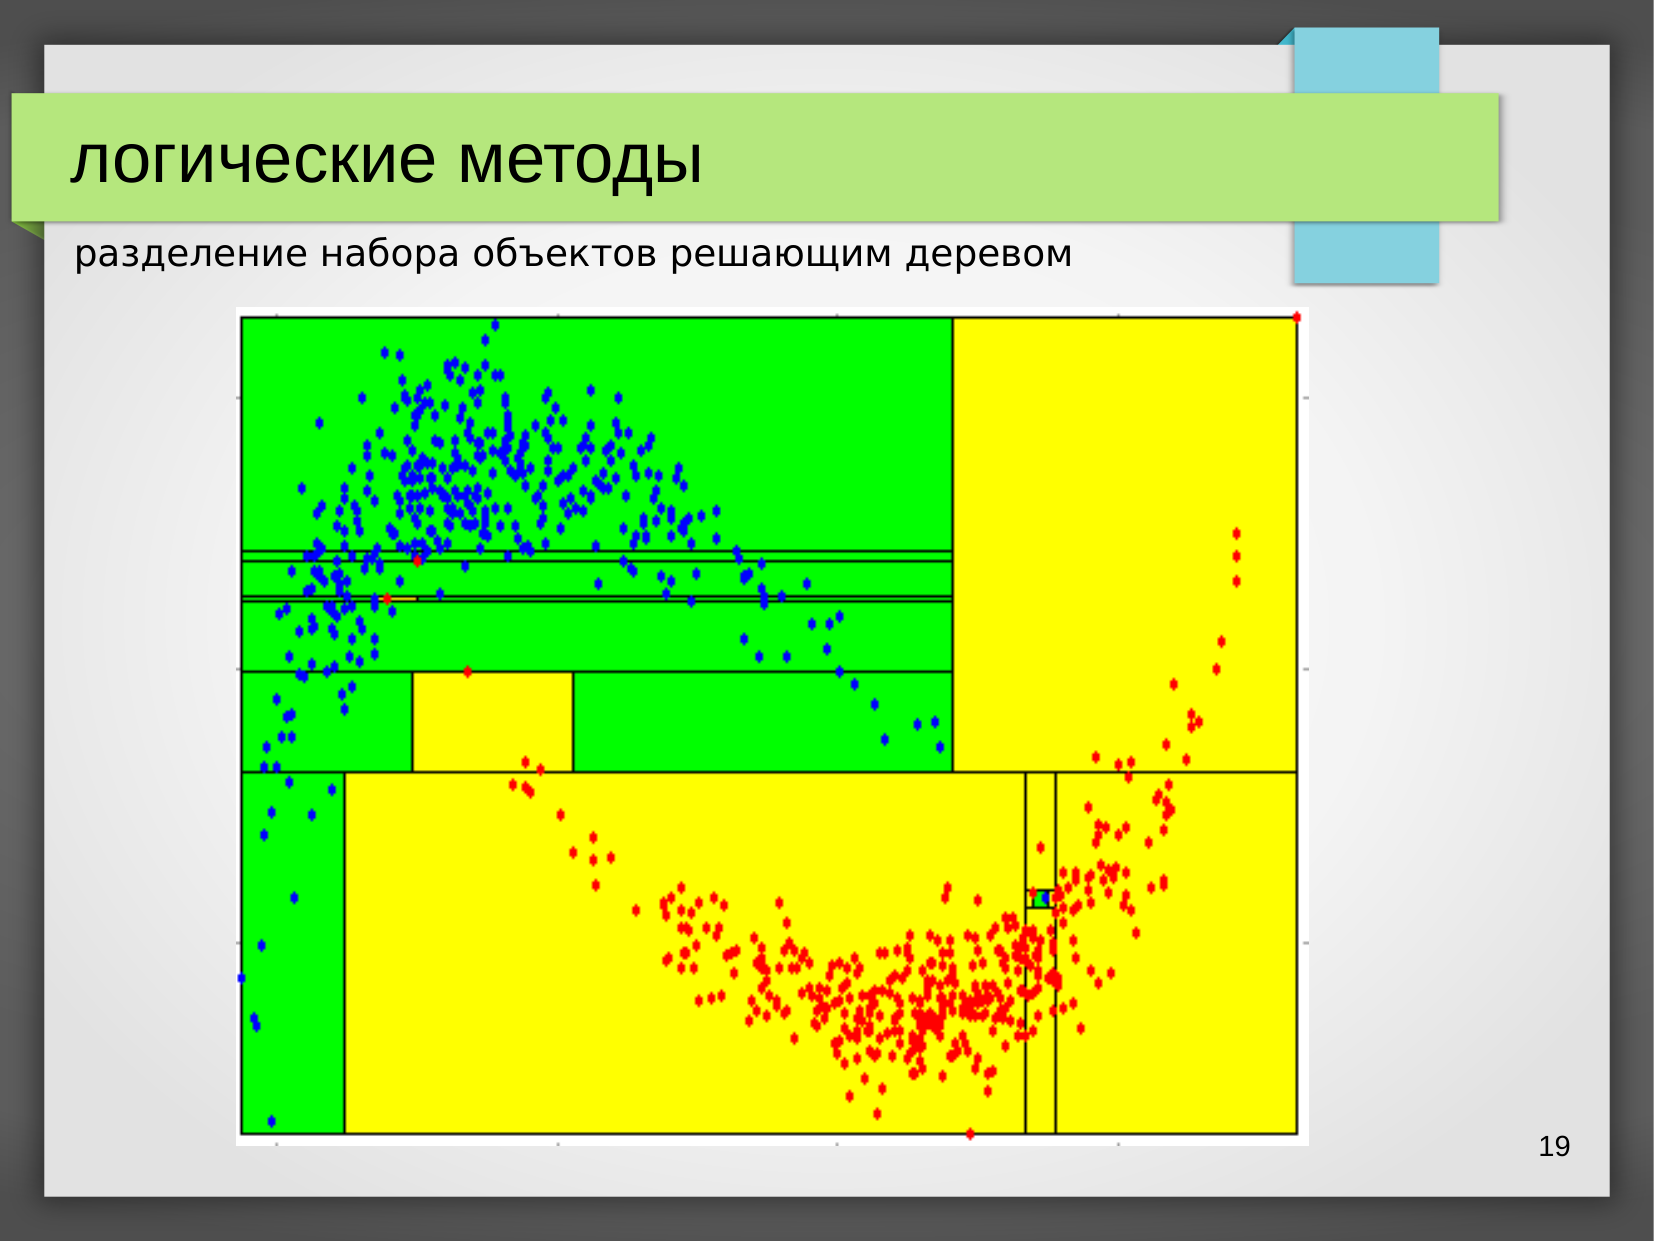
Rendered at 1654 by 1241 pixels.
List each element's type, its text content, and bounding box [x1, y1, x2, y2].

title логические методы [70, 118, 1205, 199]
text_box разделение набора объектов решающим деревом [59, 224, 1158, 296]
picture [0, 0, 1654, 1241]
